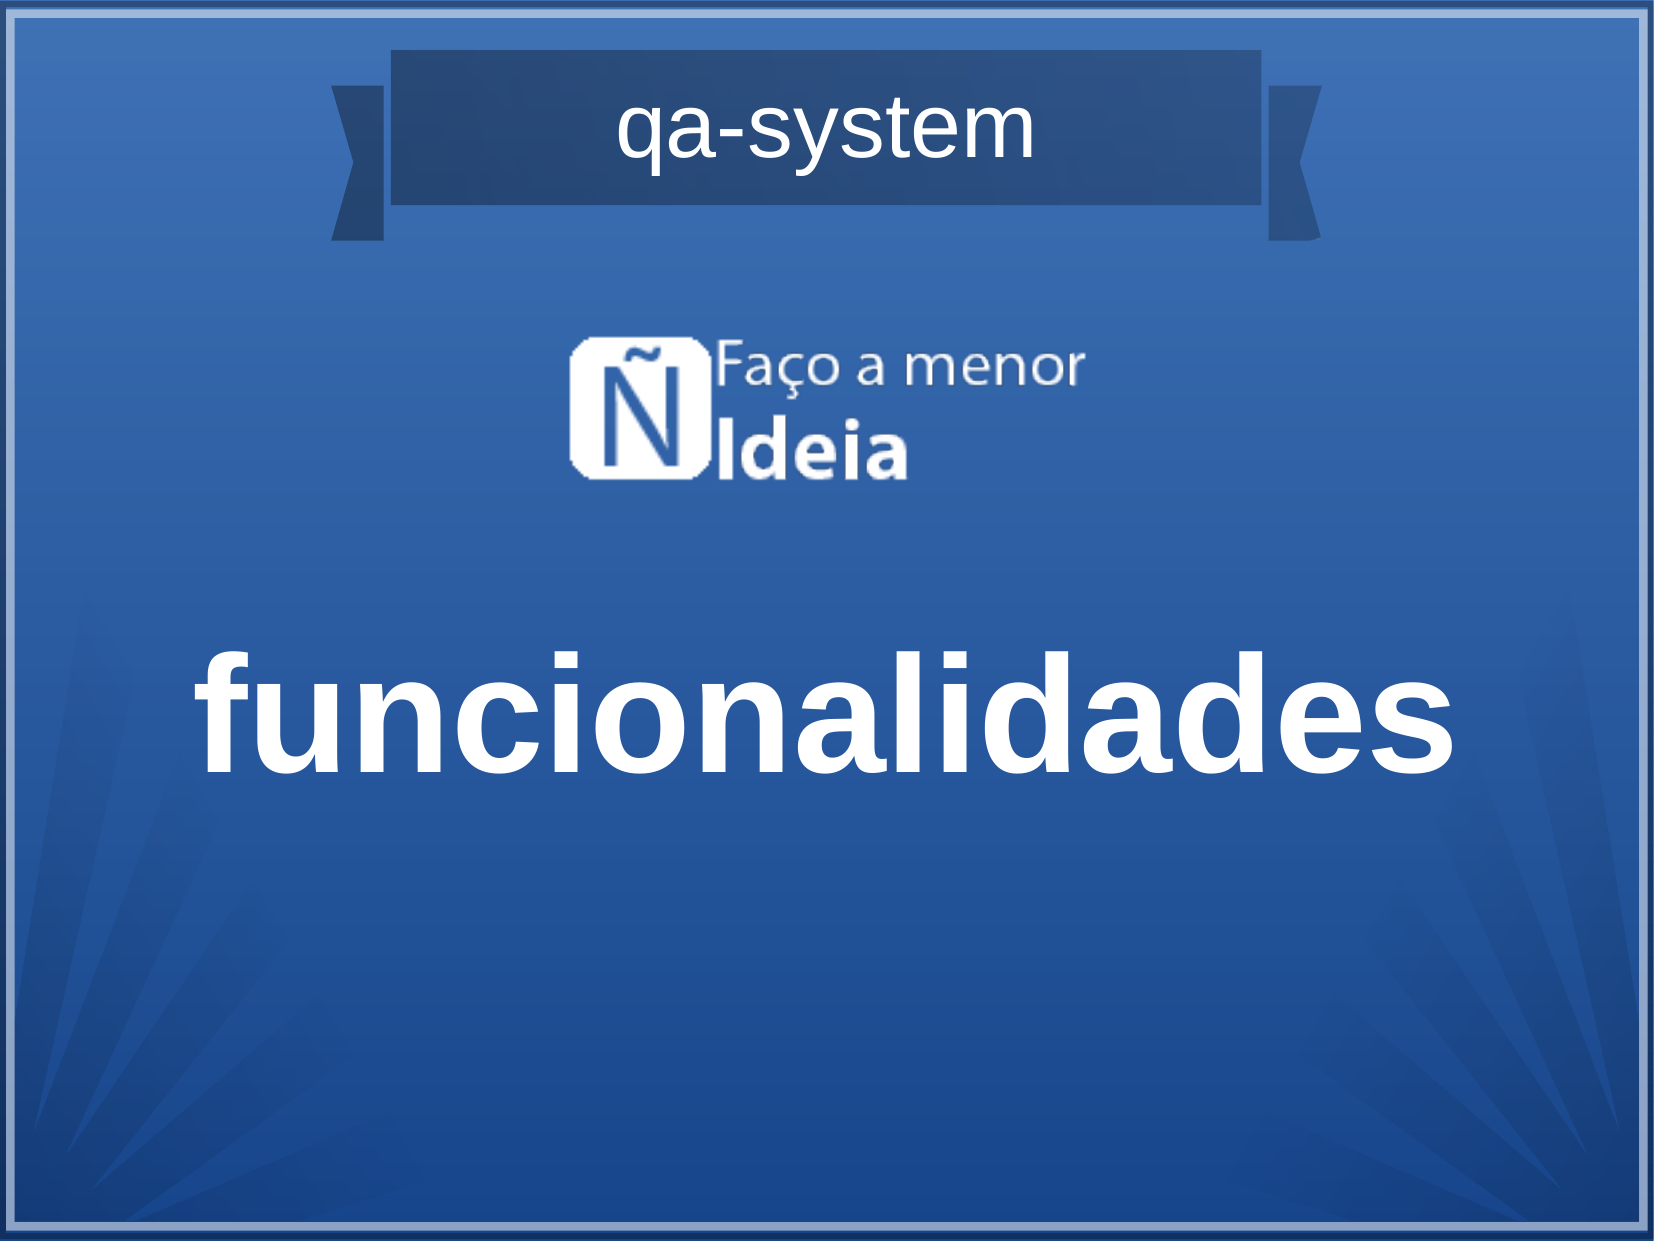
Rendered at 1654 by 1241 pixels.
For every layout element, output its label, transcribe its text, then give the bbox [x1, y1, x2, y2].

subtitle funcionalidades [82, 299, 1571, 1130]
title qa-system [389, 47, 1264, 205]
picture [560, 330, 1094, 491]
